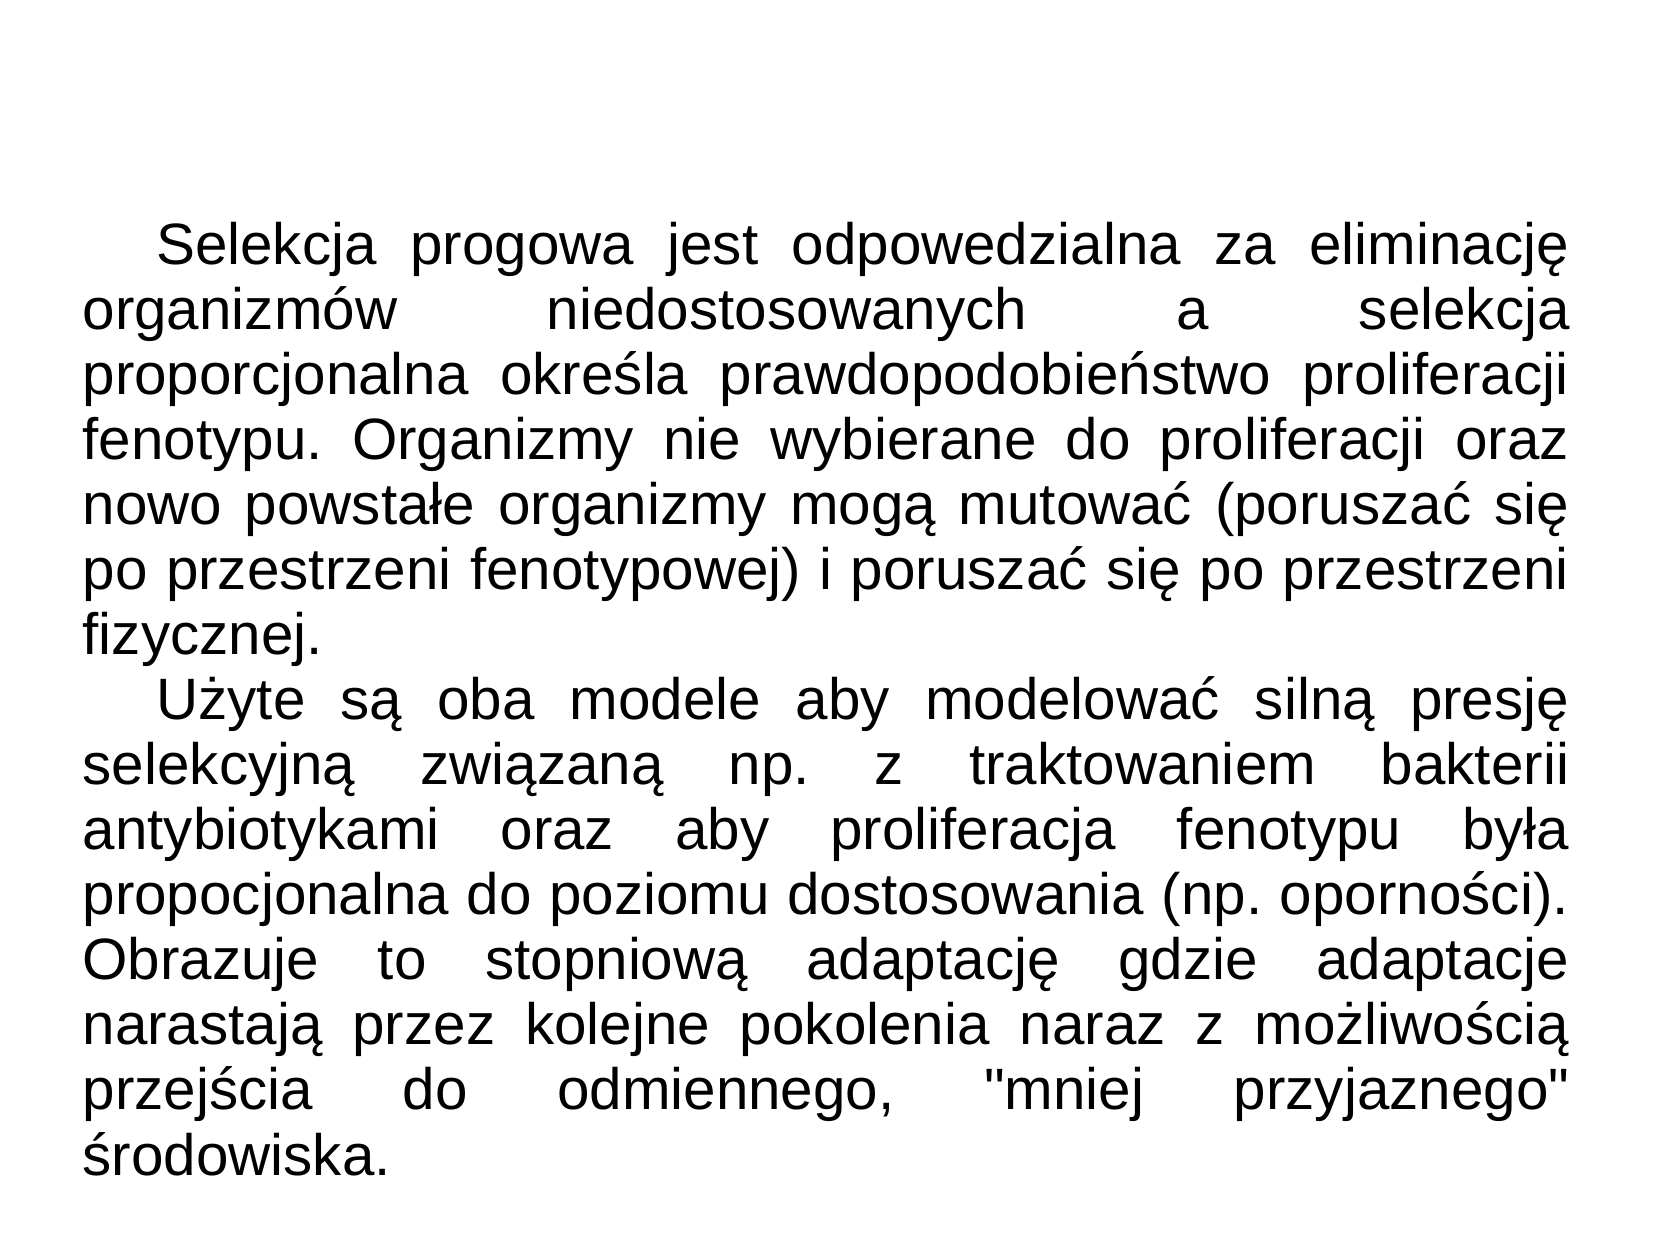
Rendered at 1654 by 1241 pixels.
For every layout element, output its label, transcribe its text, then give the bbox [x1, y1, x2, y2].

subtitle Selekcja progowa jest odpowedzialna za eliminację organizmów niedostosowanych a selekcja proporcjonalna określa prawdopodobieństwo proliferacji fenotypu. Organizmy nie wybierane do proliferacji oraz nowo powstałe organizmy mogą mutować (poruszać się po przestrzeni fenotypowej) i poruszać się po przestrzeni fizycznej. Użyte są oba modele aby modelować silną presję selekcyjną związaną np. z traktowaniem bakterii antybiotykami oraz aby proliferacja fenotypu była propocjonalna do poziomu dostosowania (np. oporności). Obrazuje to stopniową adaptację gdzie adaptacje narastają przez kolejne pokolenia naraz z możliwością przejścia do odmiennego, "mniej przyjaznego" środowiska. [82, 195, 1571, 1205]
